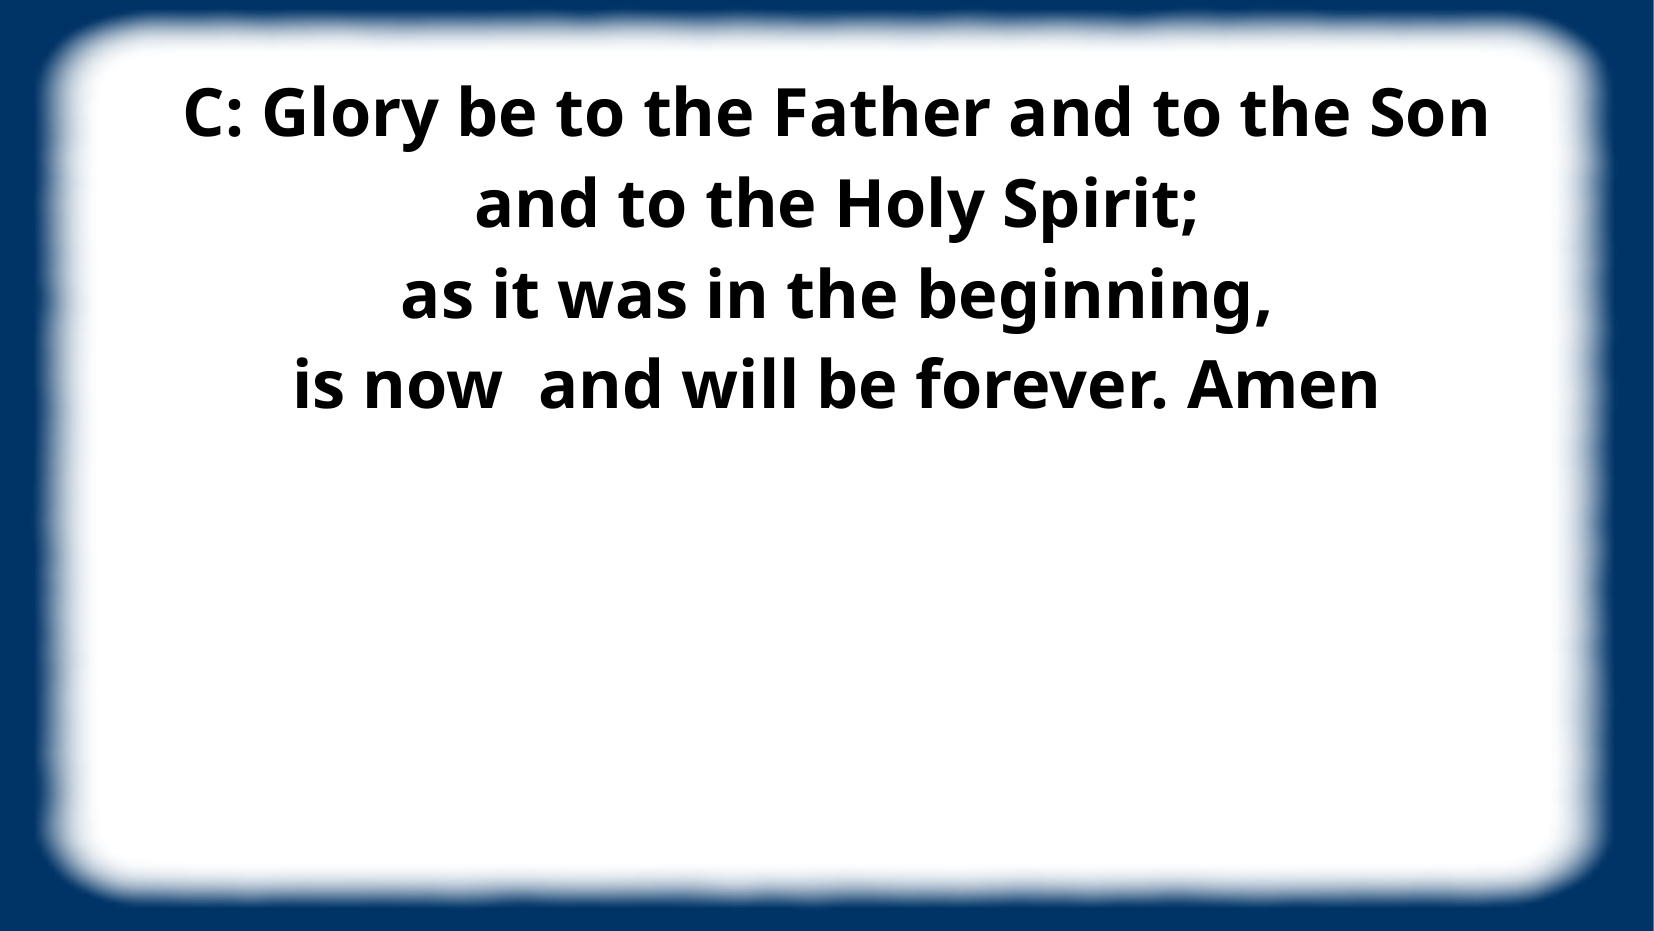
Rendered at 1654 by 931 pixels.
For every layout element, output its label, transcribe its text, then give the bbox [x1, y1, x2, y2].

picture [0, 0, 1654, 931]
text_box C: Glory be to the Father and to the Son and to the Holy Spirit; as it was in the beginning, is now and will be forever. Amen [132, 57, 1543, 428]
